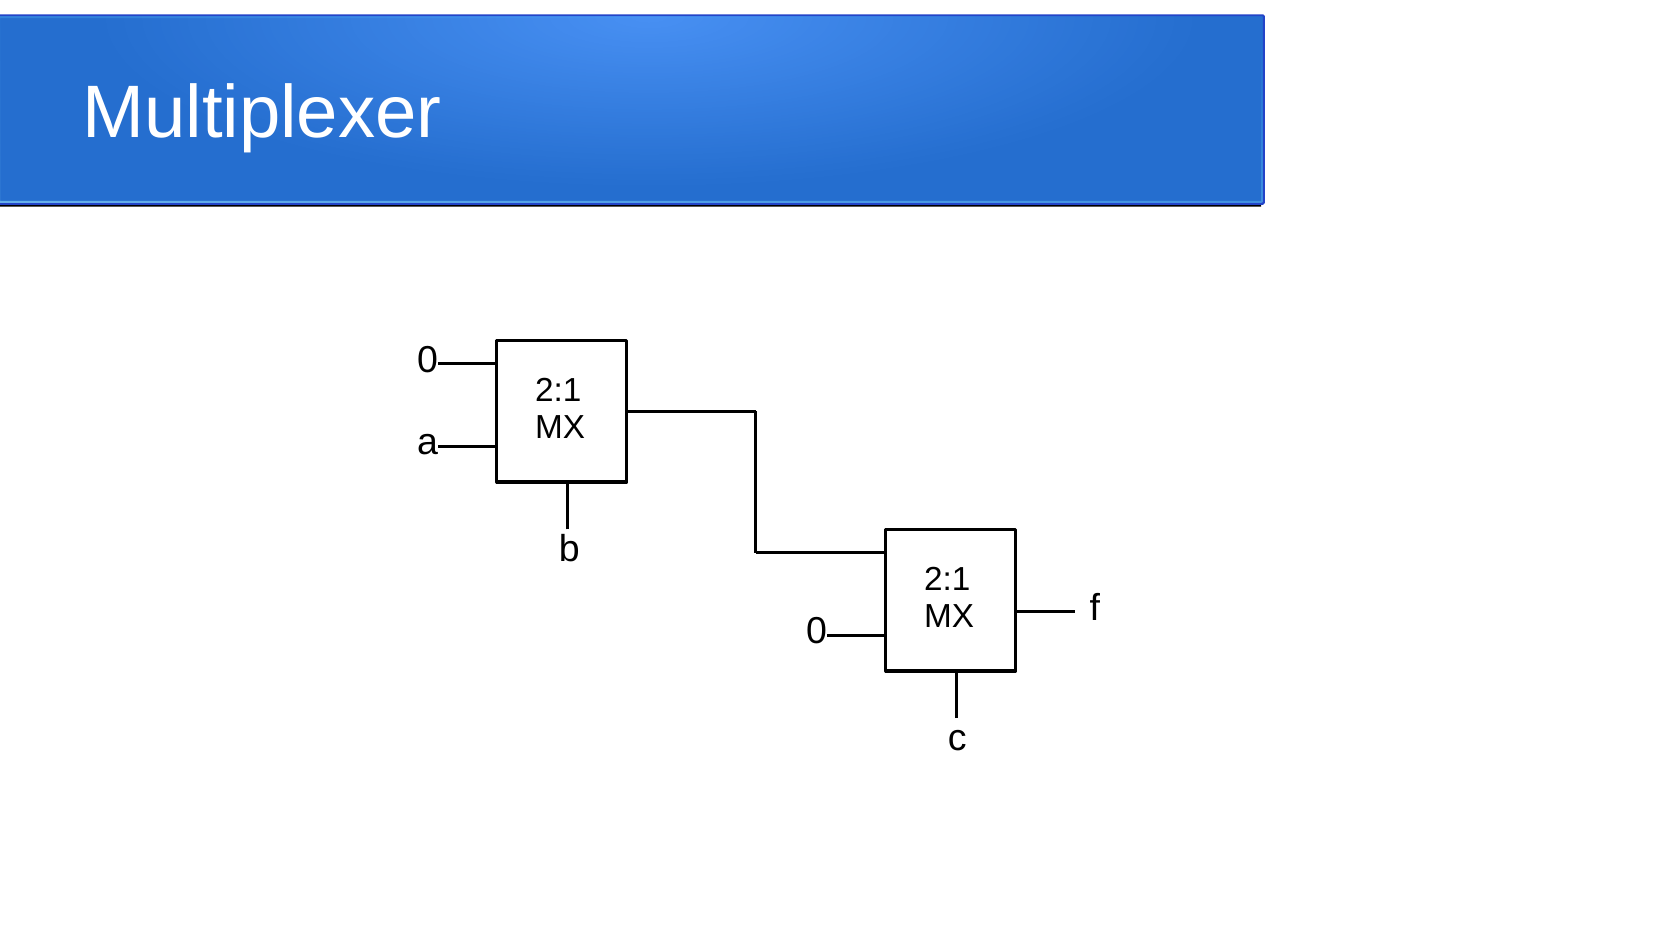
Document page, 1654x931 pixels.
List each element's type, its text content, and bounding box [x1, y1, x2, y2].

text_box 0 [402, 330, 450, 388]
text_box [885, 529, 1016, 671]
text_box b [544, 519, 592, 577]
text_box 2:1 MX [909, 552, 993, 642]
text_box 2:1 MX [520, 363, 604, 453]
title Multiplexer [82, 35, 1235, 189]
text_box [496, 340, 627, 483]
text_box a [402, 413, 450, 471]
text_box 0 [791, 602, 839, 660]
text_box f [1074, 578, 1111, 636]
text_box c [933, 708, 981, 766]
